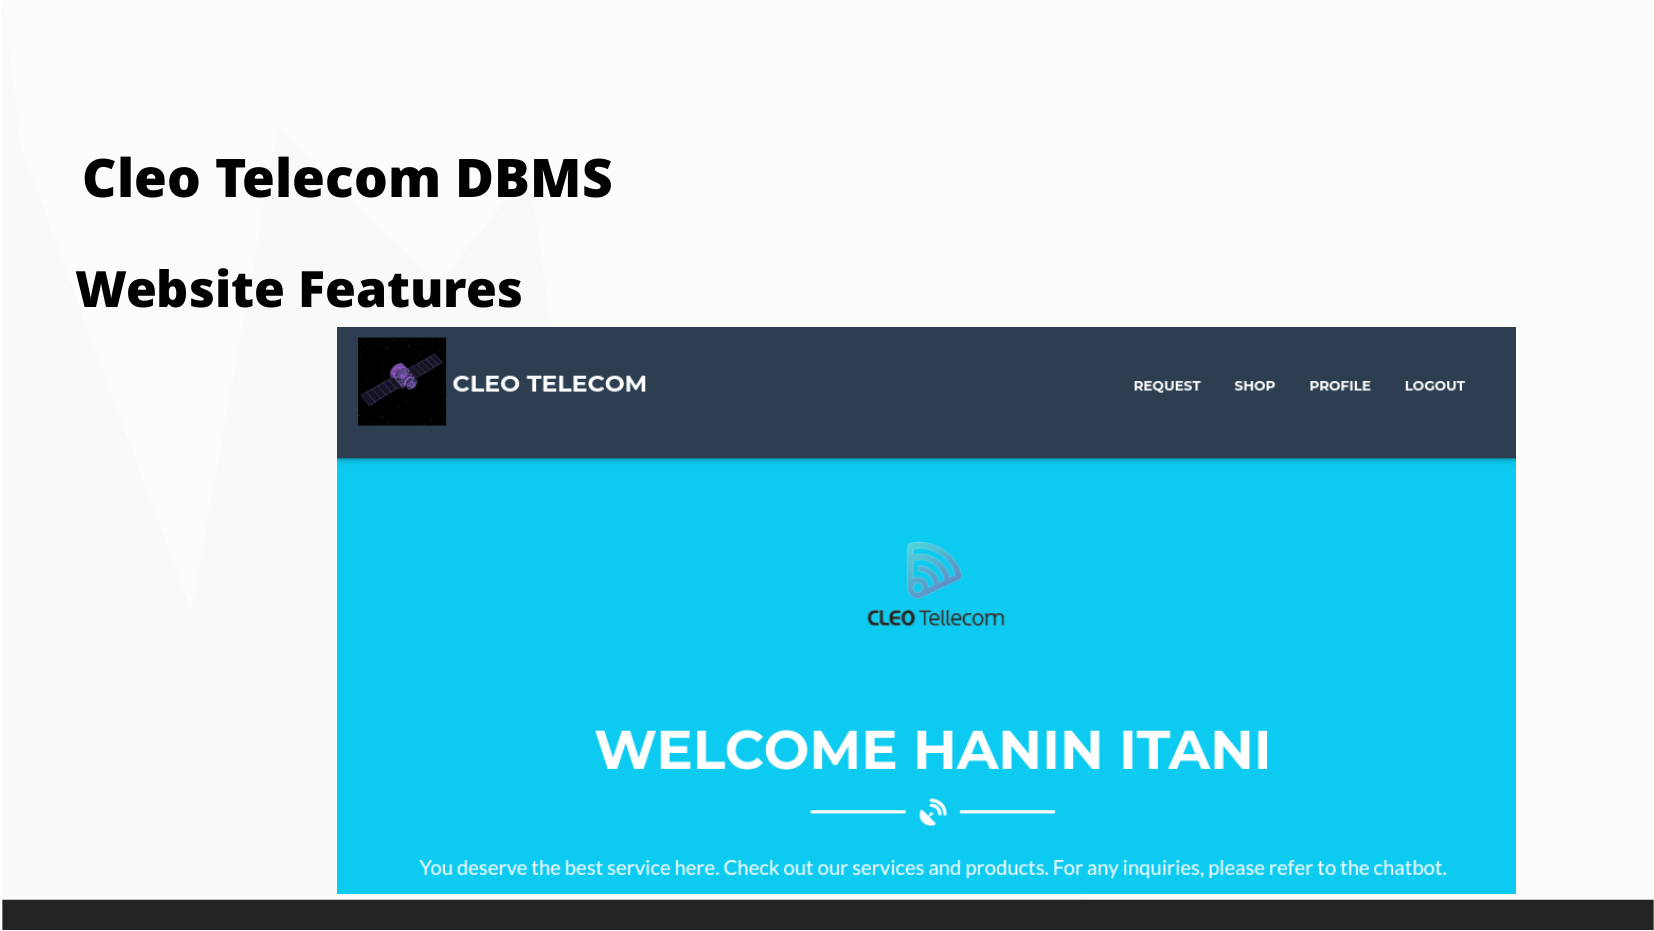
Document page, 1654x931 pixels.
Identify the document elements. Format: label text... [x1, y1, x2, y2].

picture [2, 0, 1654, 931]
title Cleo Telecom DBMS [82, 99, 1571, 255]
subtitle Website Features [75, 254, 1516, 662]
